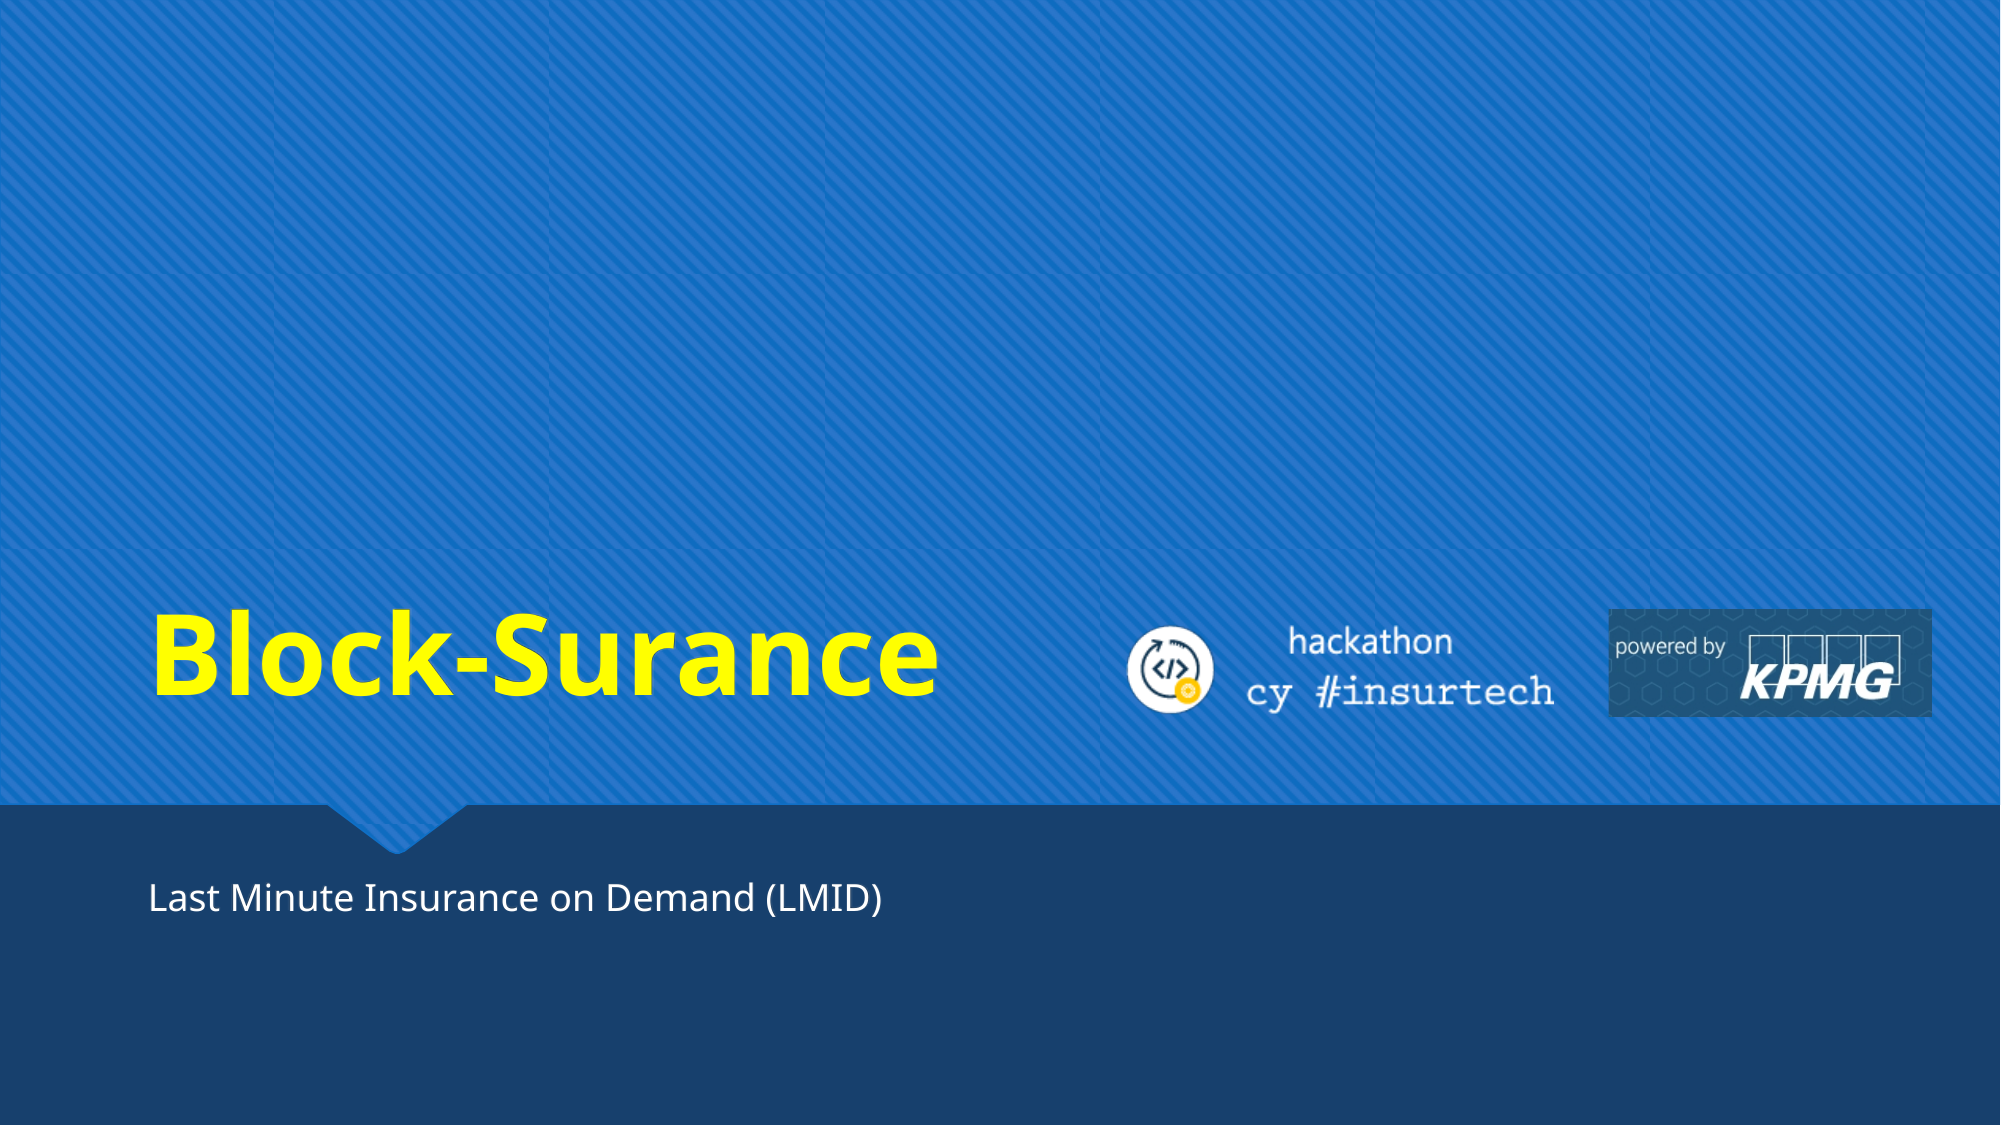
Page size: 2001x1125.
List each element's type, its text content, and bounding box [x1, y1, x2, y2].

picture [1125, 624, 1554, 717]
title Block-Surance [132, 237, 1868, 726]
subtitle Last Minute Insurance on Demand (LMID) [132, 866, 1868, 938]
picture [1608, 609, 1932, 717]
